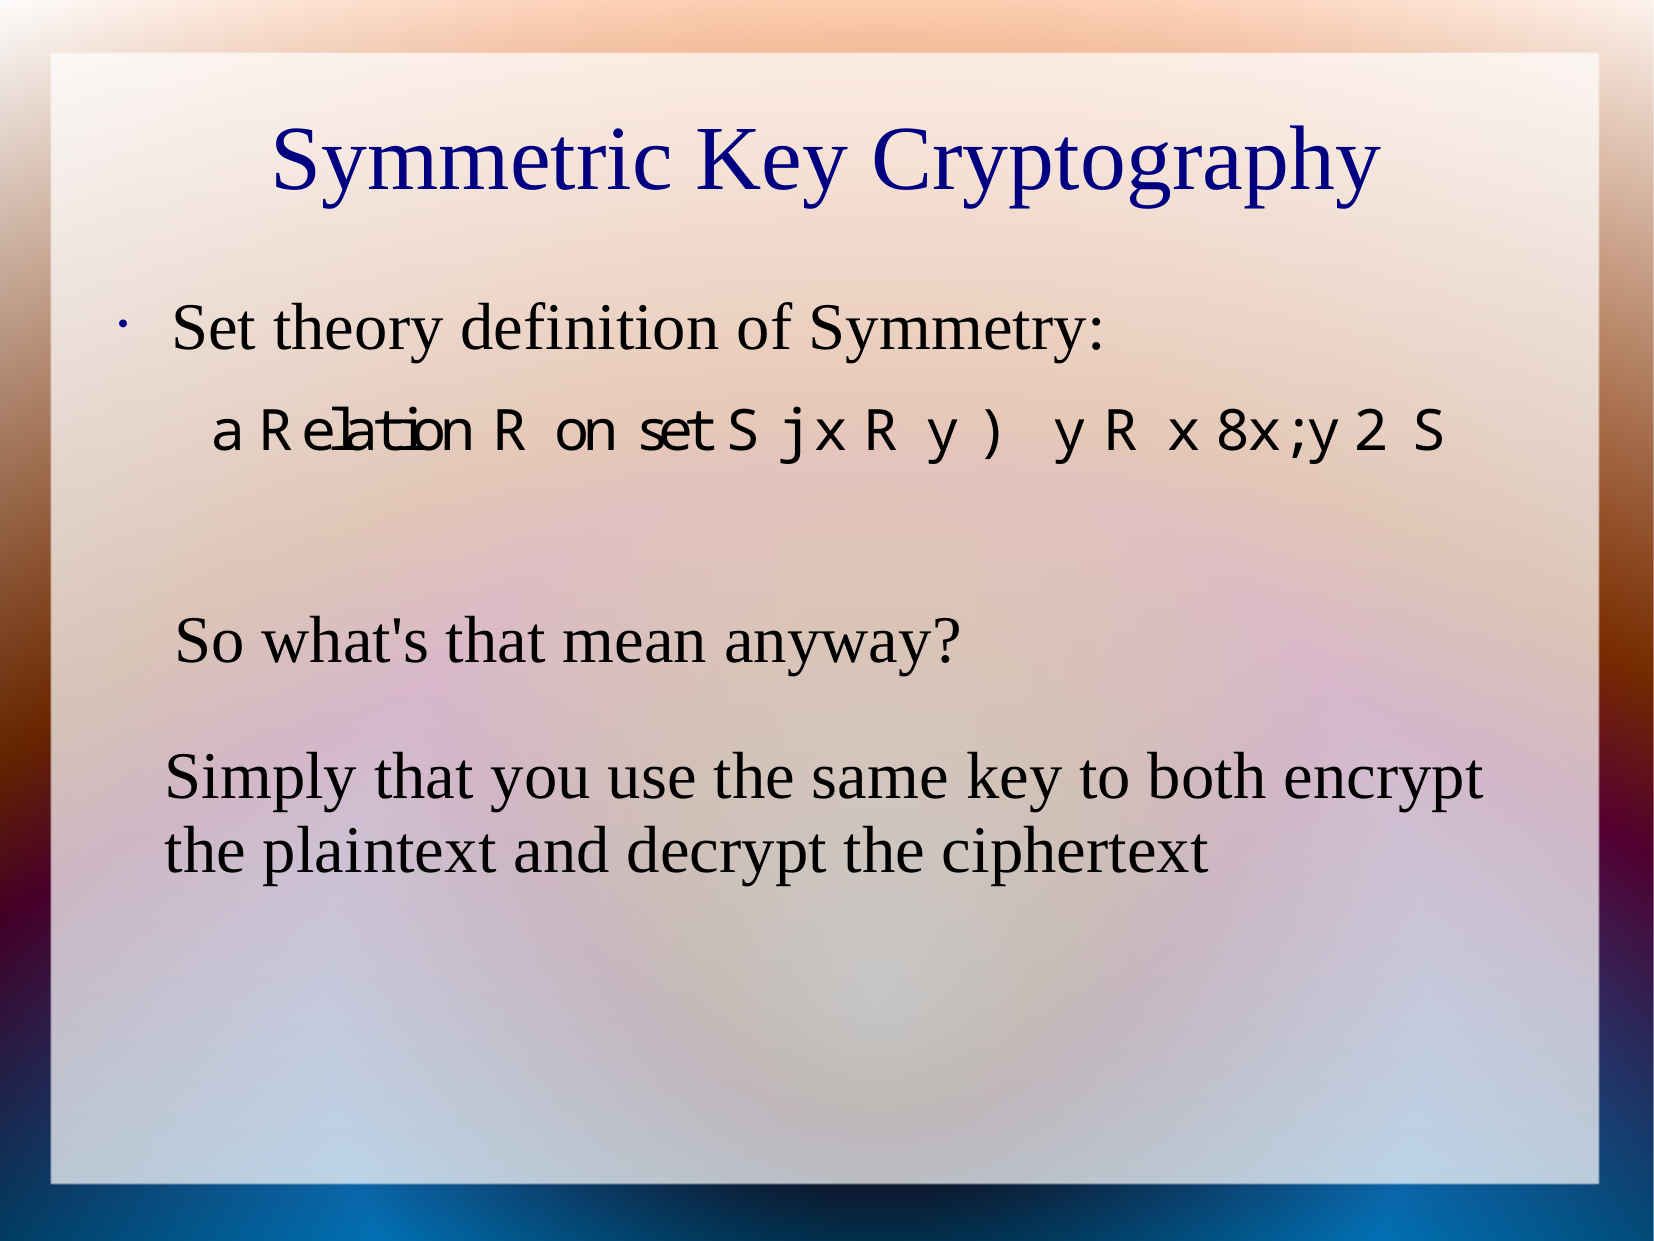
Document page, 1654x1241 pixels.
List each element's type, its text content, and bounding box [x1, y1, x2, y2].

text_box So what's that mean anyway? [135, 595, 1449, 685]
text_box Simply that you use the same key to both encrypt the plaintext and decrypt the ciphertext [150, 731, 1557, 957]
title Symmetric Key Cryptography [82, 55, 1571, 263]
picture [0, 0, 1654, 1241]
list Set theory definition of Symmetry: [82, 290, 1571, 376]
